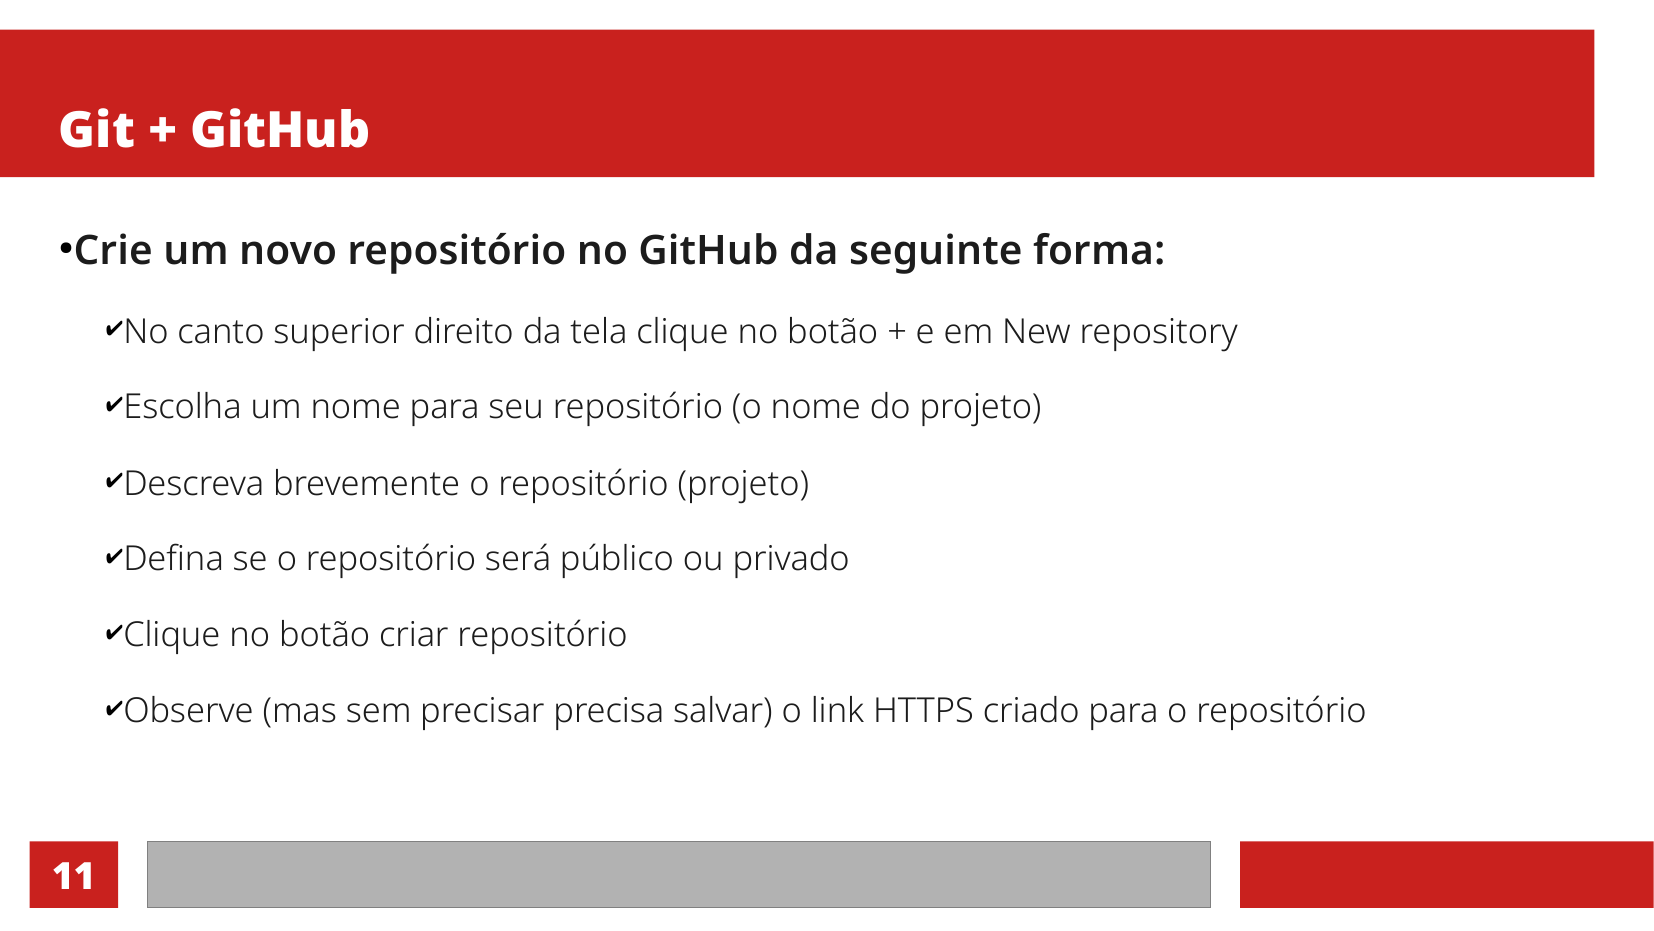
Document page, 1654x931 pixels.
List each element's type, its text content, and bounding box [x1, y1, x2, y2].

list Crie um novo repositório no GitHub da seguinte forma: No canto superior direito da tela clique no botão + e em New repository Escolha um nome para seu repositório (o nome do projeto) Descreva brevemente o repositório (projeto) Defina se o repositório será público ou privado Clique no botão criar repositório Observe (mas sem precisar precisa salvar) o link HTTPS criado para o repositório [59, 221, 1565, 798]
title Git + GitHub [59, 44, 1595, 163]
